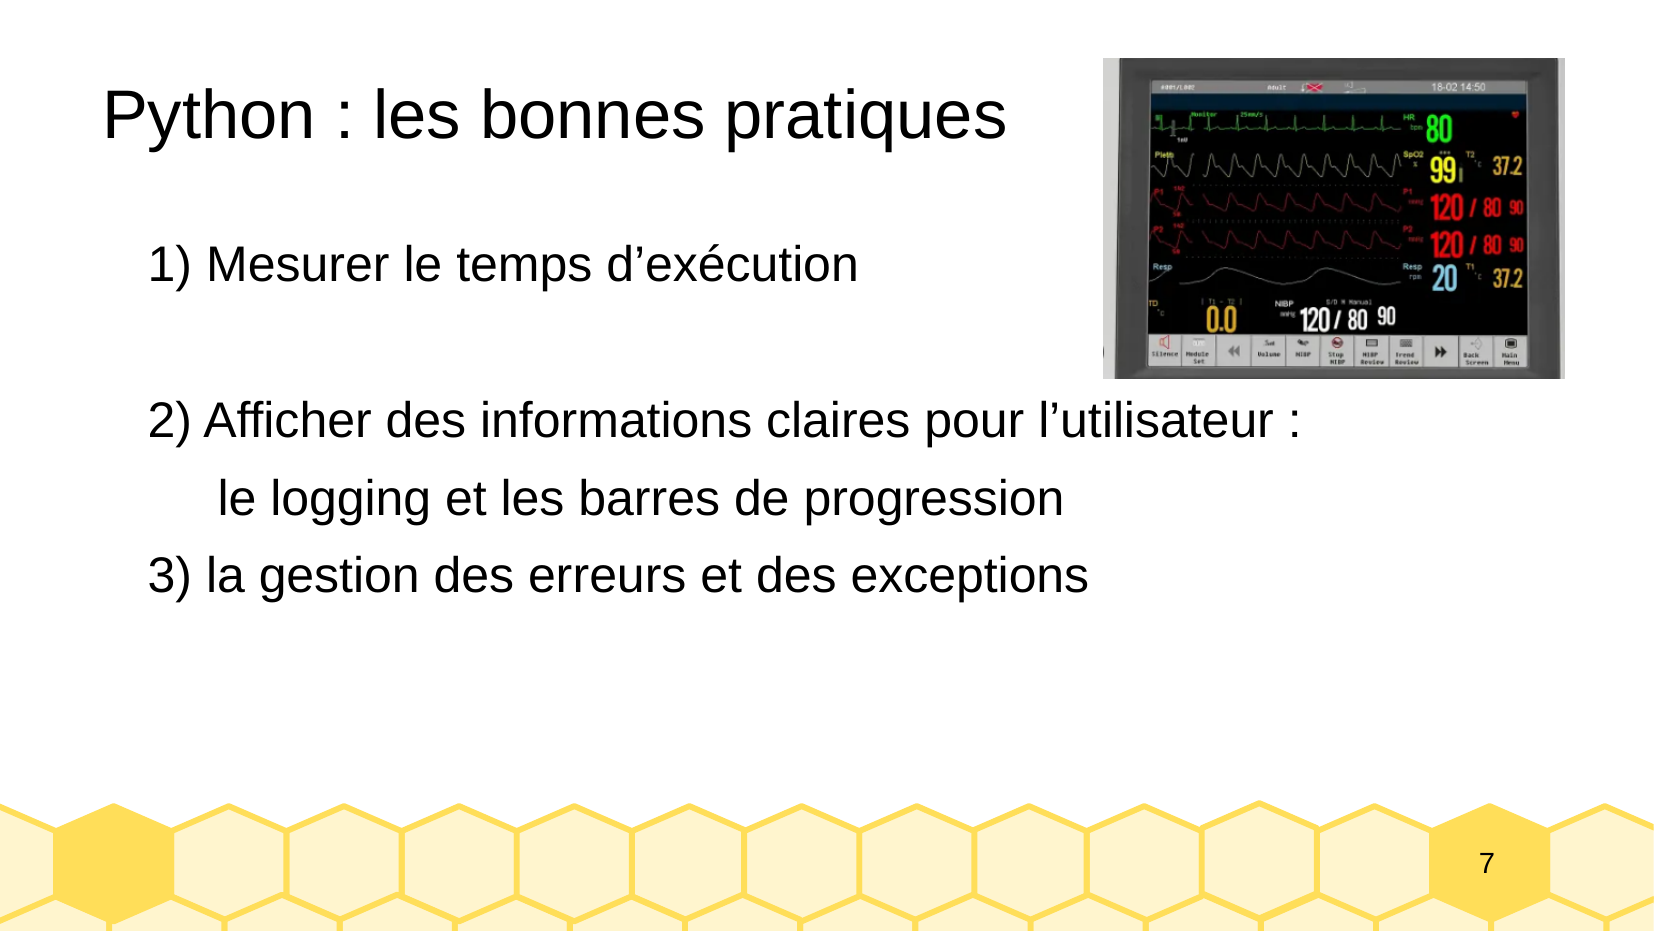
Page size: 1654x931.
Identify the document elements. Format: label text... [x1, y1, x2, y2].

picture [1103, 58, 1565, 379]
list 1) Mesurer le temps d’exécution 2) Afficher des informations claires pour l’utilisateur : le logging et les barres de progression 3) la gestion des erreurs et des exceptions [76, 236, 1565, 776]
title Python : les bonnes pratiques [0, 37, 1300, 193]
